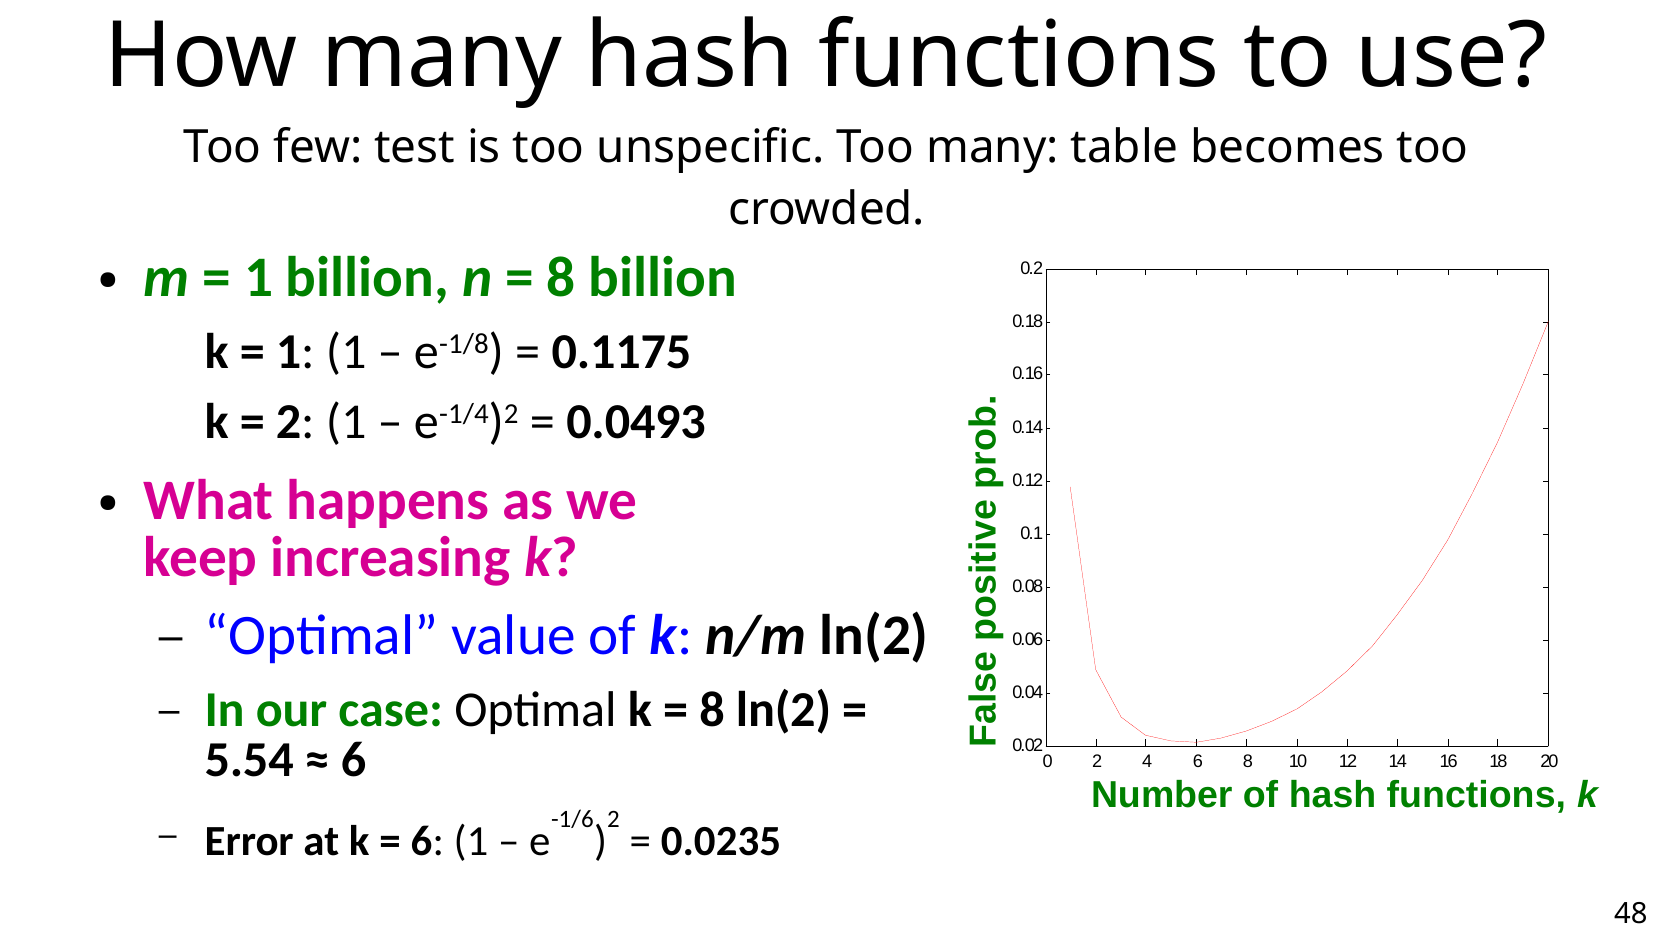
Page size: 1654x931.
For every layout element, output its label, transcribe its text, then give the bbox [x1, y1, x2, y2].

list m = 1 billion, n = 8 billion k = 1: (1 – e-1/8) = 0.1175 k = 2: (1 – e-1/4)2 = 0.0493 What happens as we keep increasing k? “Optimal” value of k: n/m ln(2) In our case: Optimal k = 8 ln(2) = 5.54 ≈ 6 Error at k = 6: (1 – e-1/6)2 = 0.0235 [82, 253, 932, 893]
picture [961, 224, 1612, 810]
text_box Number of hash functions, k [1076, 762, 1613, 822]
title How many hash functions to use? Too few: test is too unspecific. Too many: table becomes too crowded. [82, 1, 1571, 225]
text_box False positive prob. [950, 380, 1011, 763]
